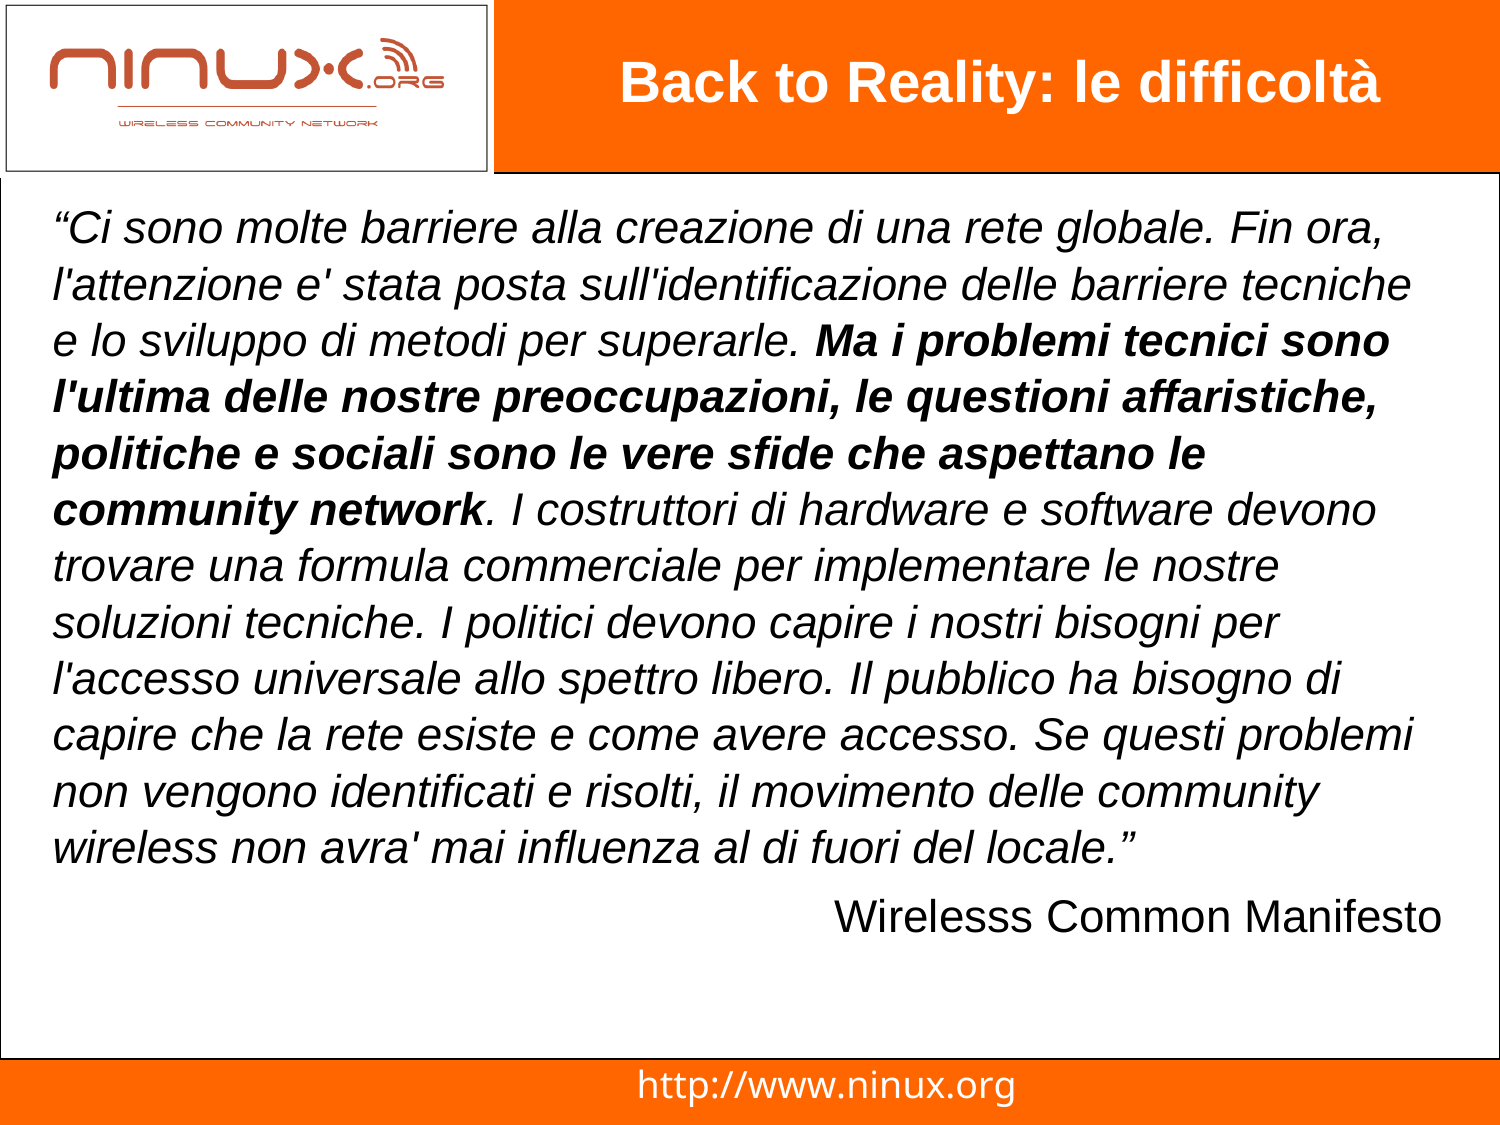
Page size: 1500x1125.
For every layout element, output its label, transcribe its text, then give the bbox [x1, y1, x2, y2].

list “Ci sono molte barriere alla creazione di una rete globale. Fin ora, l'attenzione e' stata posta sull'identificazione delle barriere tecniche e lo sviluppo di metodi per superarle. Ma i problemi tecnici sono l'ultima delle nostre preoccupazioni, le questioni affaristiche, politiche e sociali sono le vere sfide che aspettano le community network. I costruttori di hardware e software devono trovare una formula commerciale per implementare le nostre soluzioni tecniche. I politici devono capire i nostri bisogni per l'accesso universale allo spettro libero. Il pubblico ha bisogno di capire che la rete esiste e come avere accesso. Se questi problemi non vengono identificati e risolti, il movimento delle community wireless non avra' mai influenza al di fuori del locale.” Wirelesss Common Manifesto [37, 189, 1459, 1010]
text_box http://www.ninux.org [621, 1053, 1159, 1125]
title Back to Reality: le difficoltà [501, 0, 1500, 165]
picture [0, 0, 494, 178]
